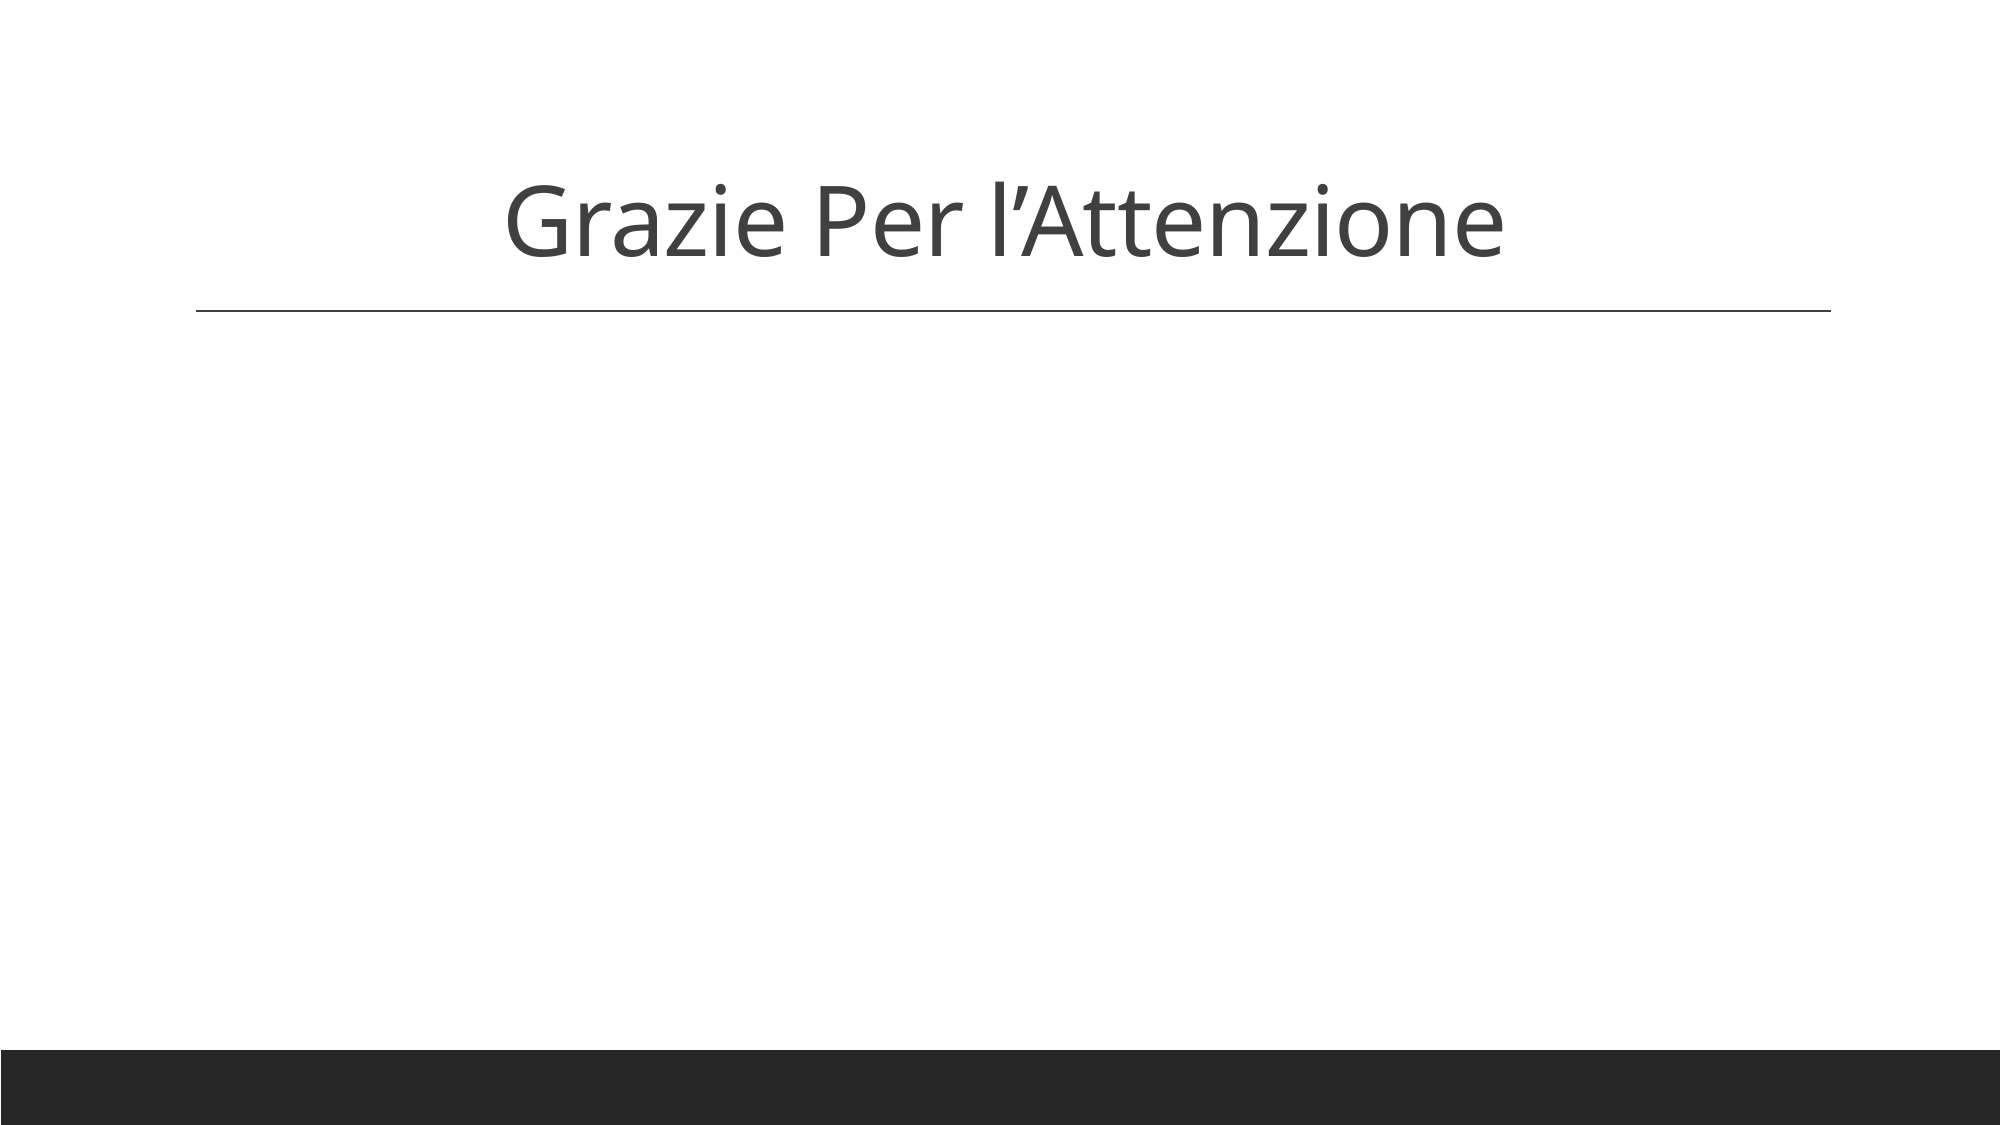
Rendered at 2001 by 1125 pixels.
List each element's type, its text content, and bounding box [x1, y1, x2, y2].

title Grazie Per l’Attenzione [180, 47, 1831, 286]
